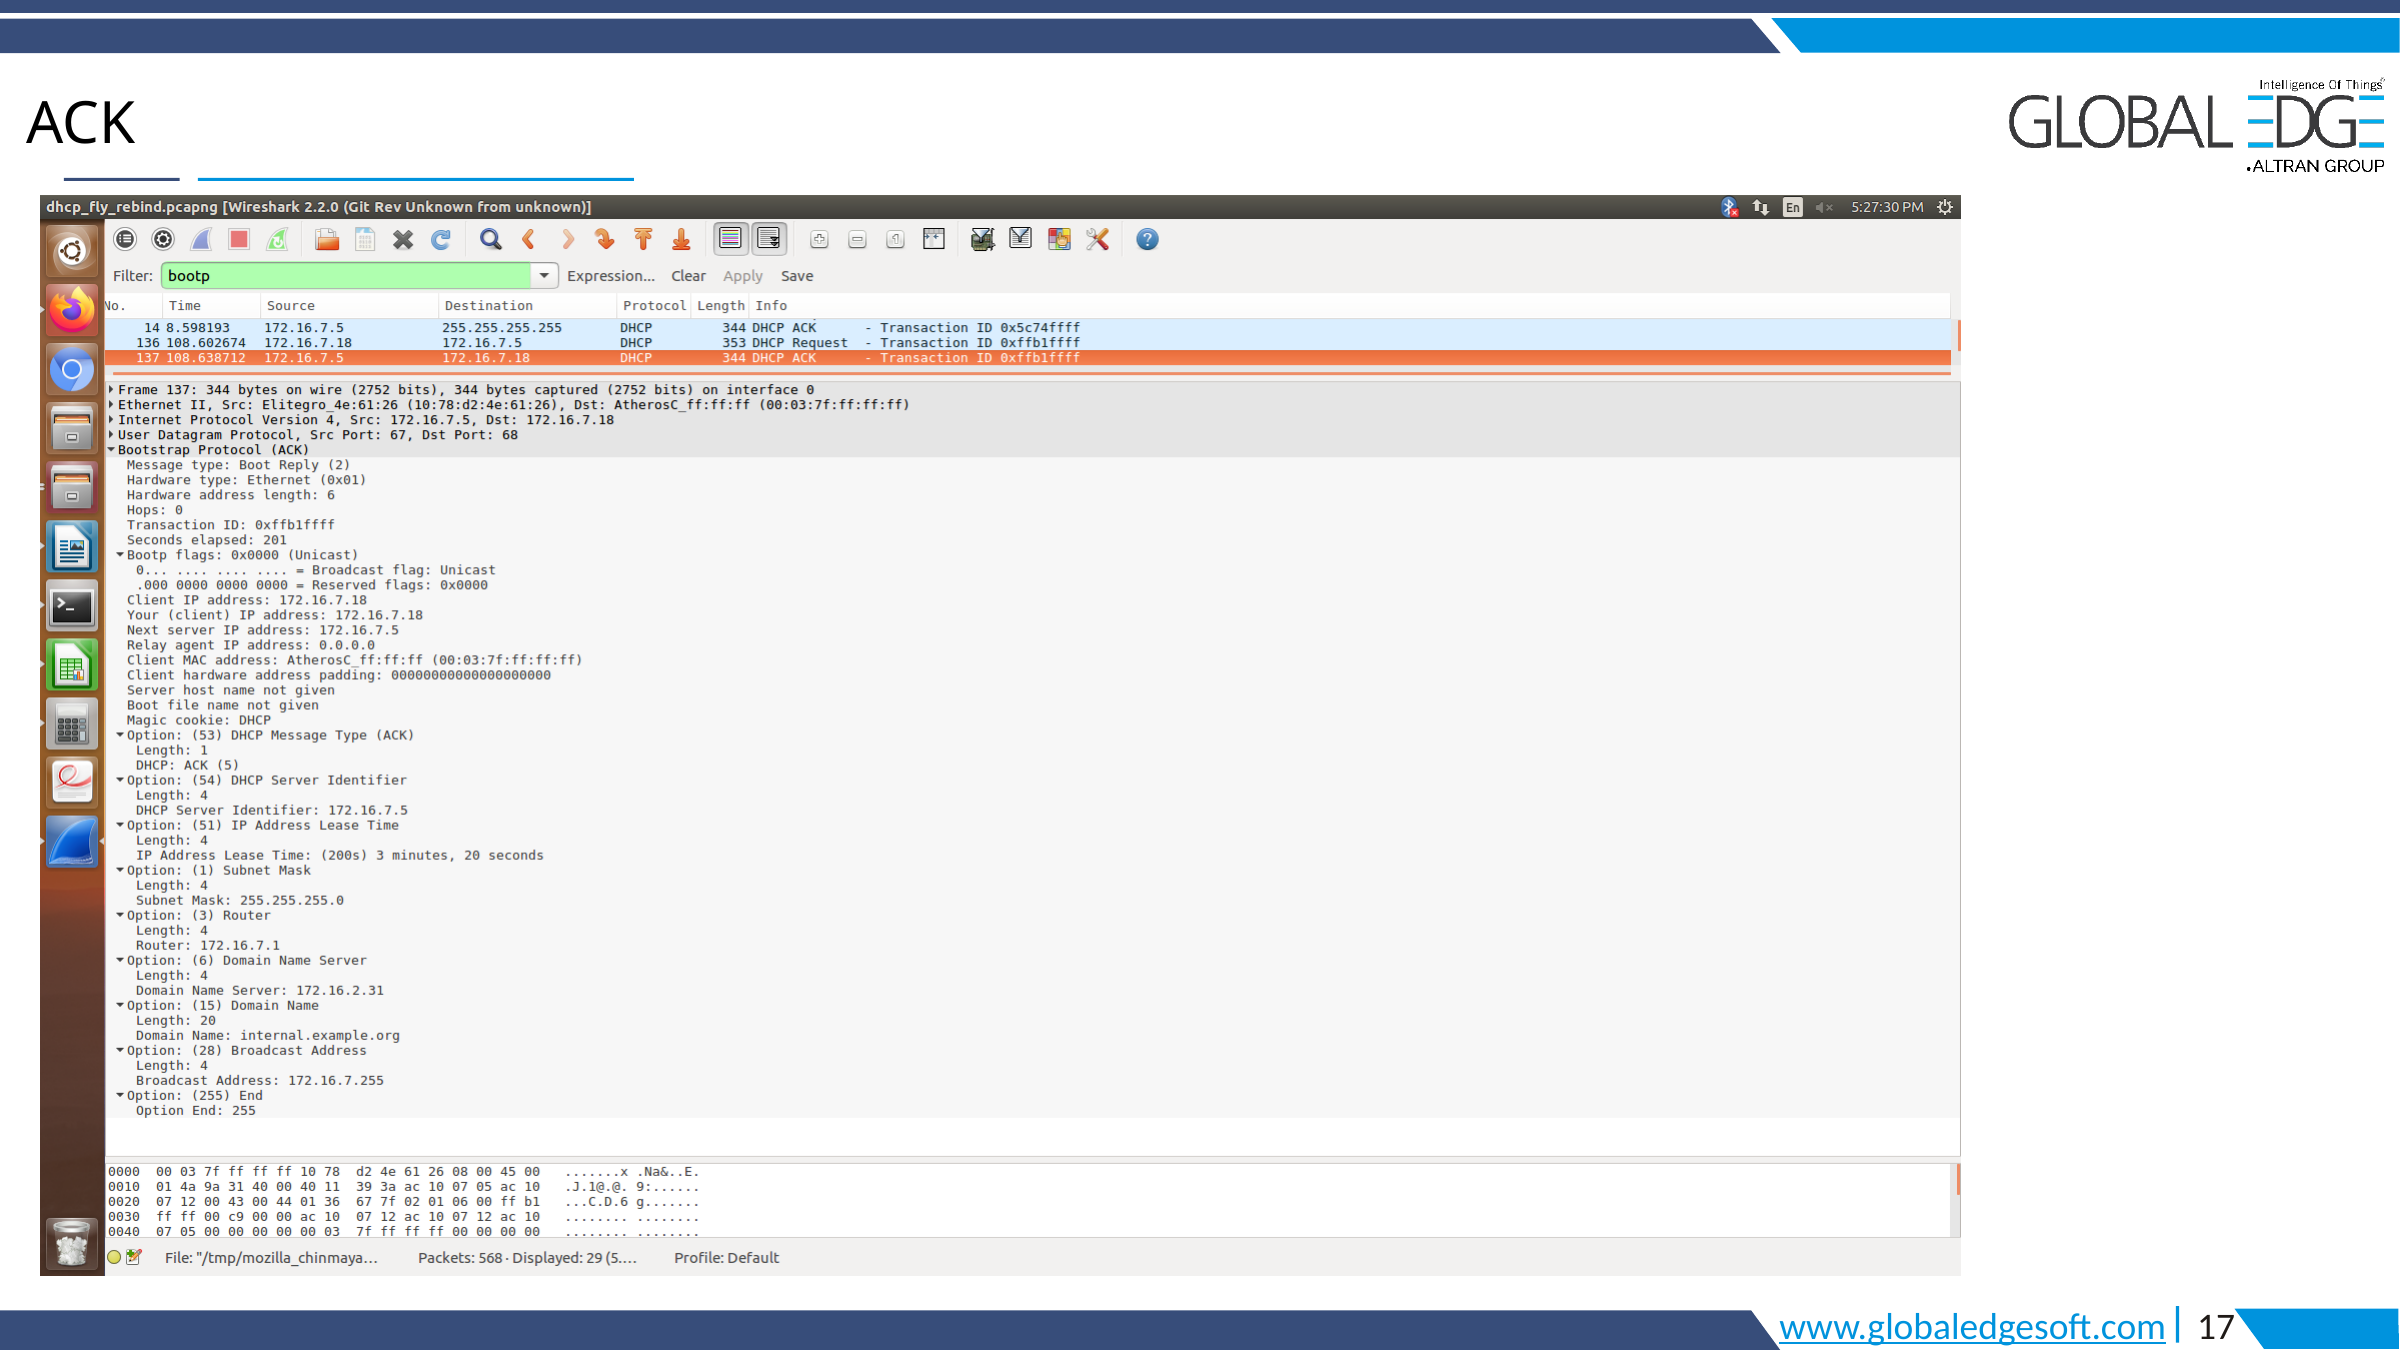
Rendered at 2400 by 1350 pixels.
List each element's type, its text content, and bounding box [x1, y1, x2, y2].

title ACK [26, 64, 1977, 178]
picture [2001, 67, 2392, 182]
picture [40, 195, 1961, 1276]
